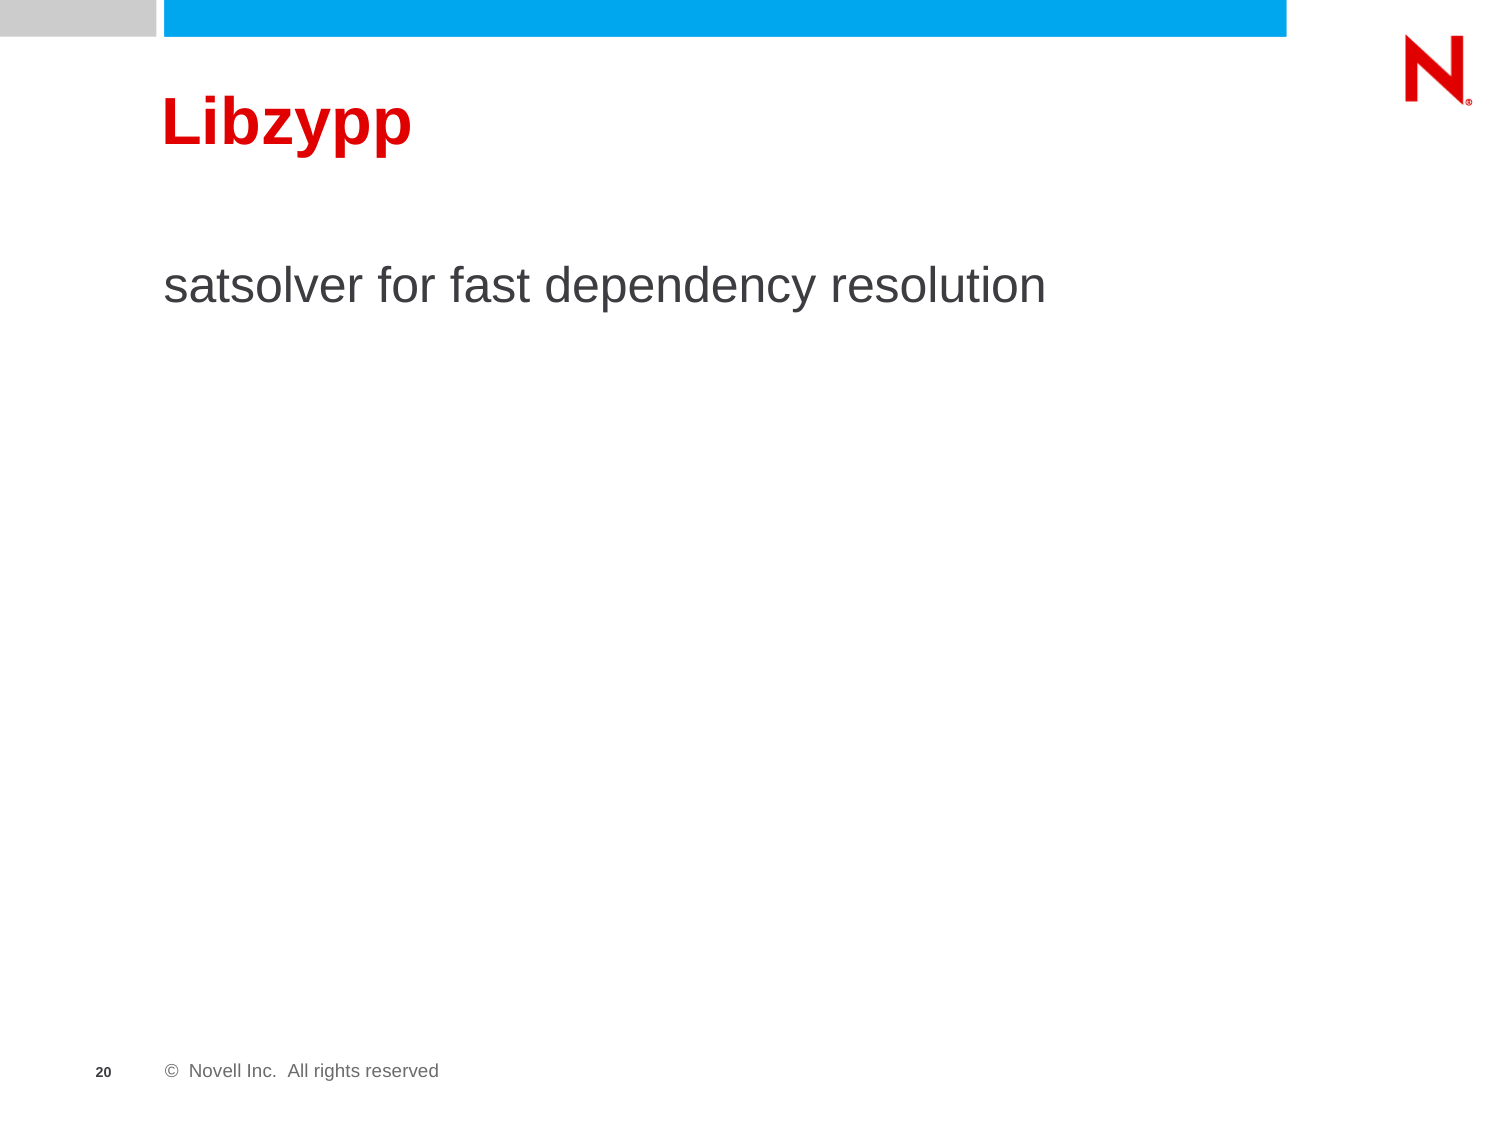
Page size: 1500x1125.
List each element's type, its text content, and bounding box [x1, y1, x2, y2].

list satsolver for fast dependency resolution [163, 254, 1404, 986]
picture [1403, 32, 1473, 107]
title Libzypp [161, 41, 1383, 205]
